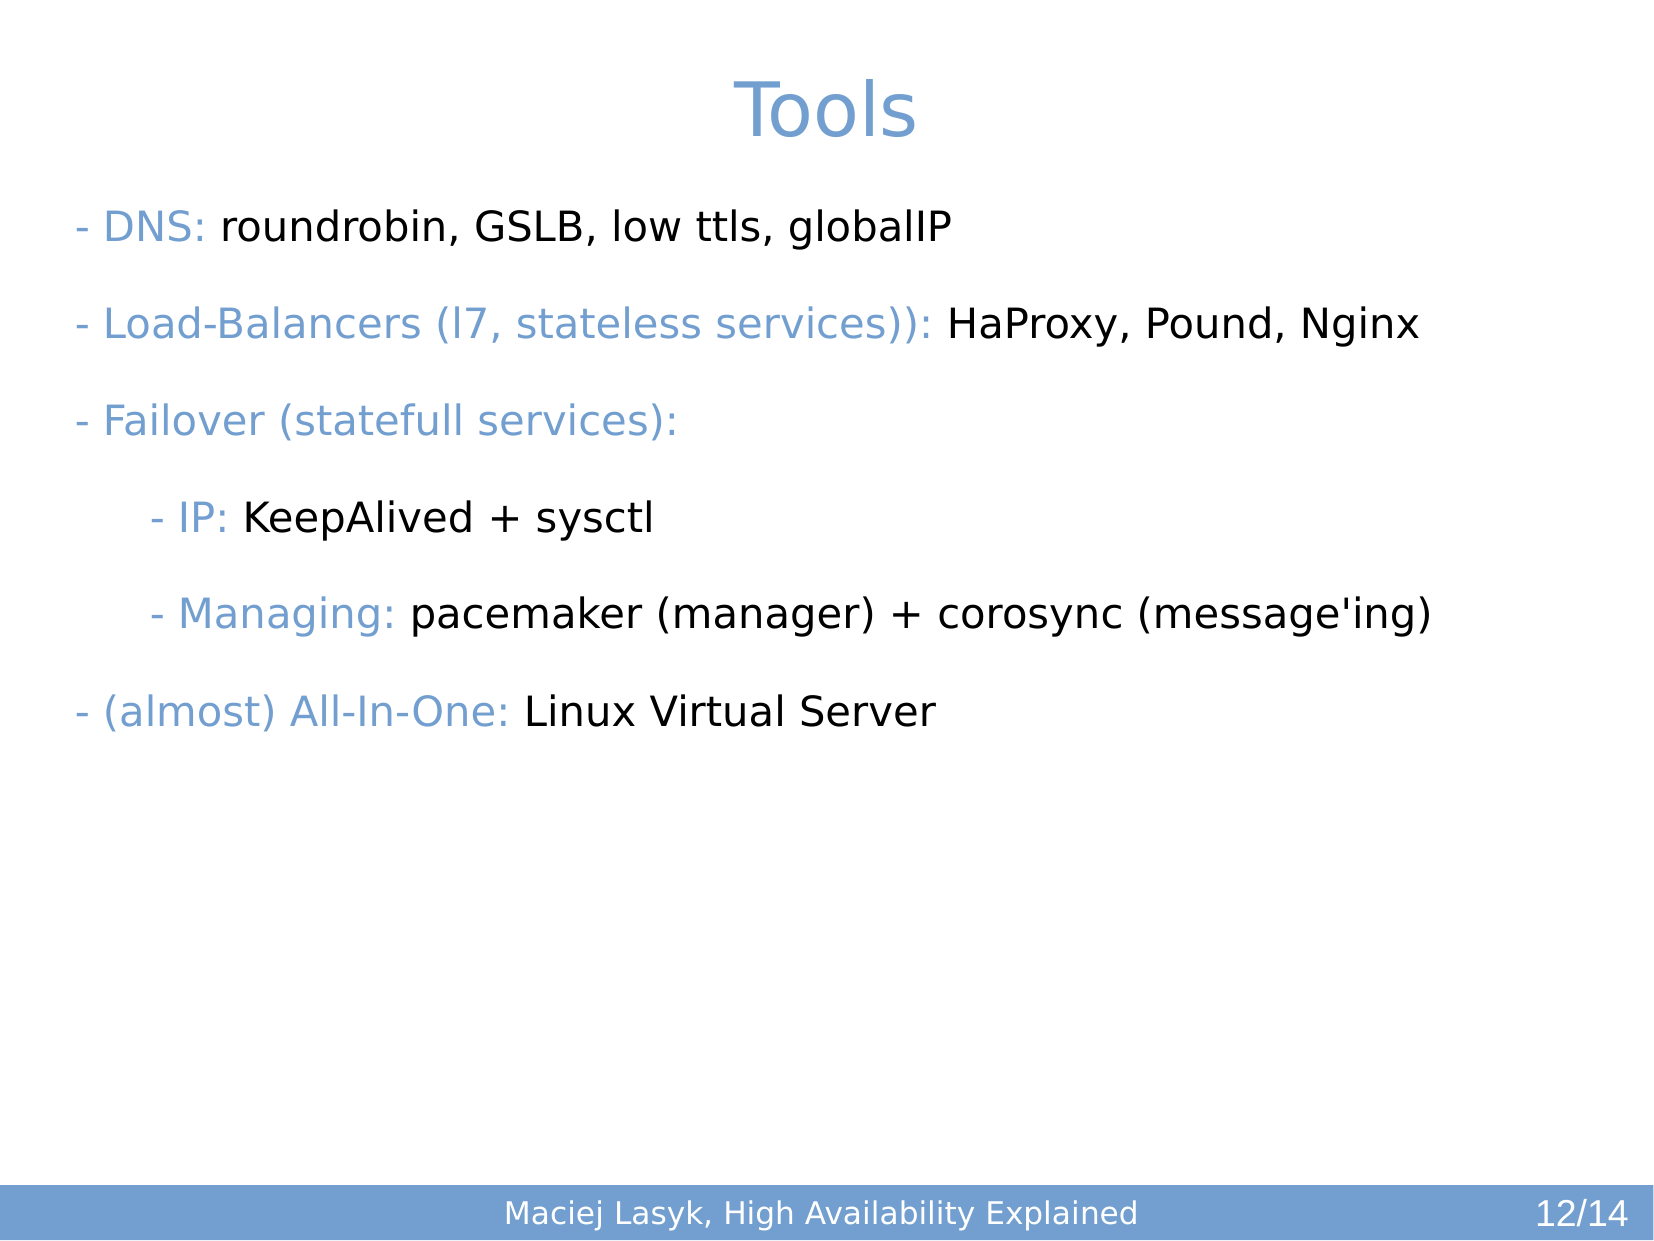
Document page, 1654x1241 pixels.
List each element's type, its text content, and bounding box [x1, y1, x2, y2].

text_box 12/14 [1509, 1185, 1644, 1241]
text_box [0, 1185, 1509, 1241]
text_box - DNS: roundrobin, GSLB, low ttls, globalIP - Load-Balancers (l7, stateless services)): HaProxy, Pound, Nginx - Failover (statefull services): - IP: KeepAlived + sysctl - Managing: pacemaker (manager) + corosync (message'ing) - (almost) All-In-One: Linux Virtual Server [60, 195, 1449, 744]
text_box Tools [719, 60, 934, 163]
text_box [1644, 1185, 1654, 1241]
text_box Maciej Lasyk, High Availability Explained [489, 1188, 1165, 1240]
